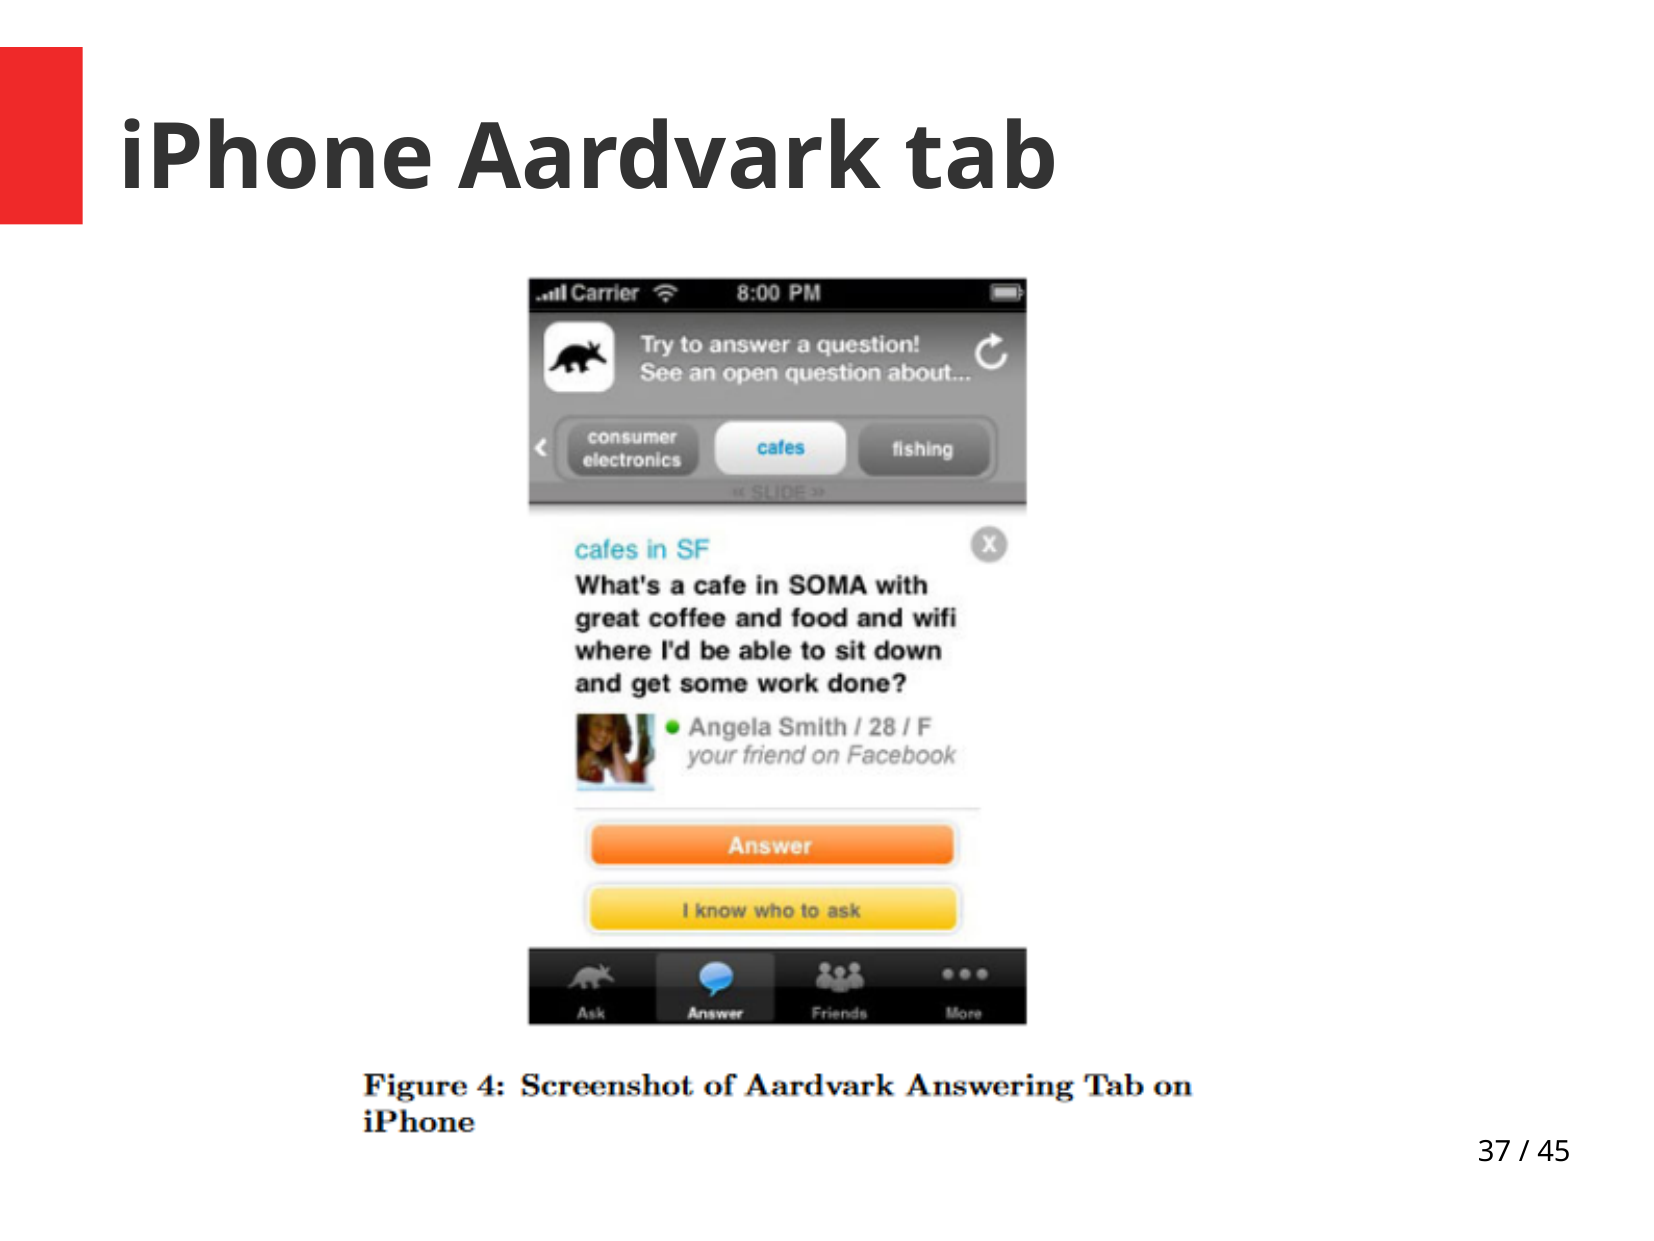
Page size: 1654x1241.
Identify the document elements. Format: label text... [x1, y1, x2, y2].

picture [307, 261, 1246, 1171]
title iPhone Aardvark tab [118, 49, 1571, 257]
